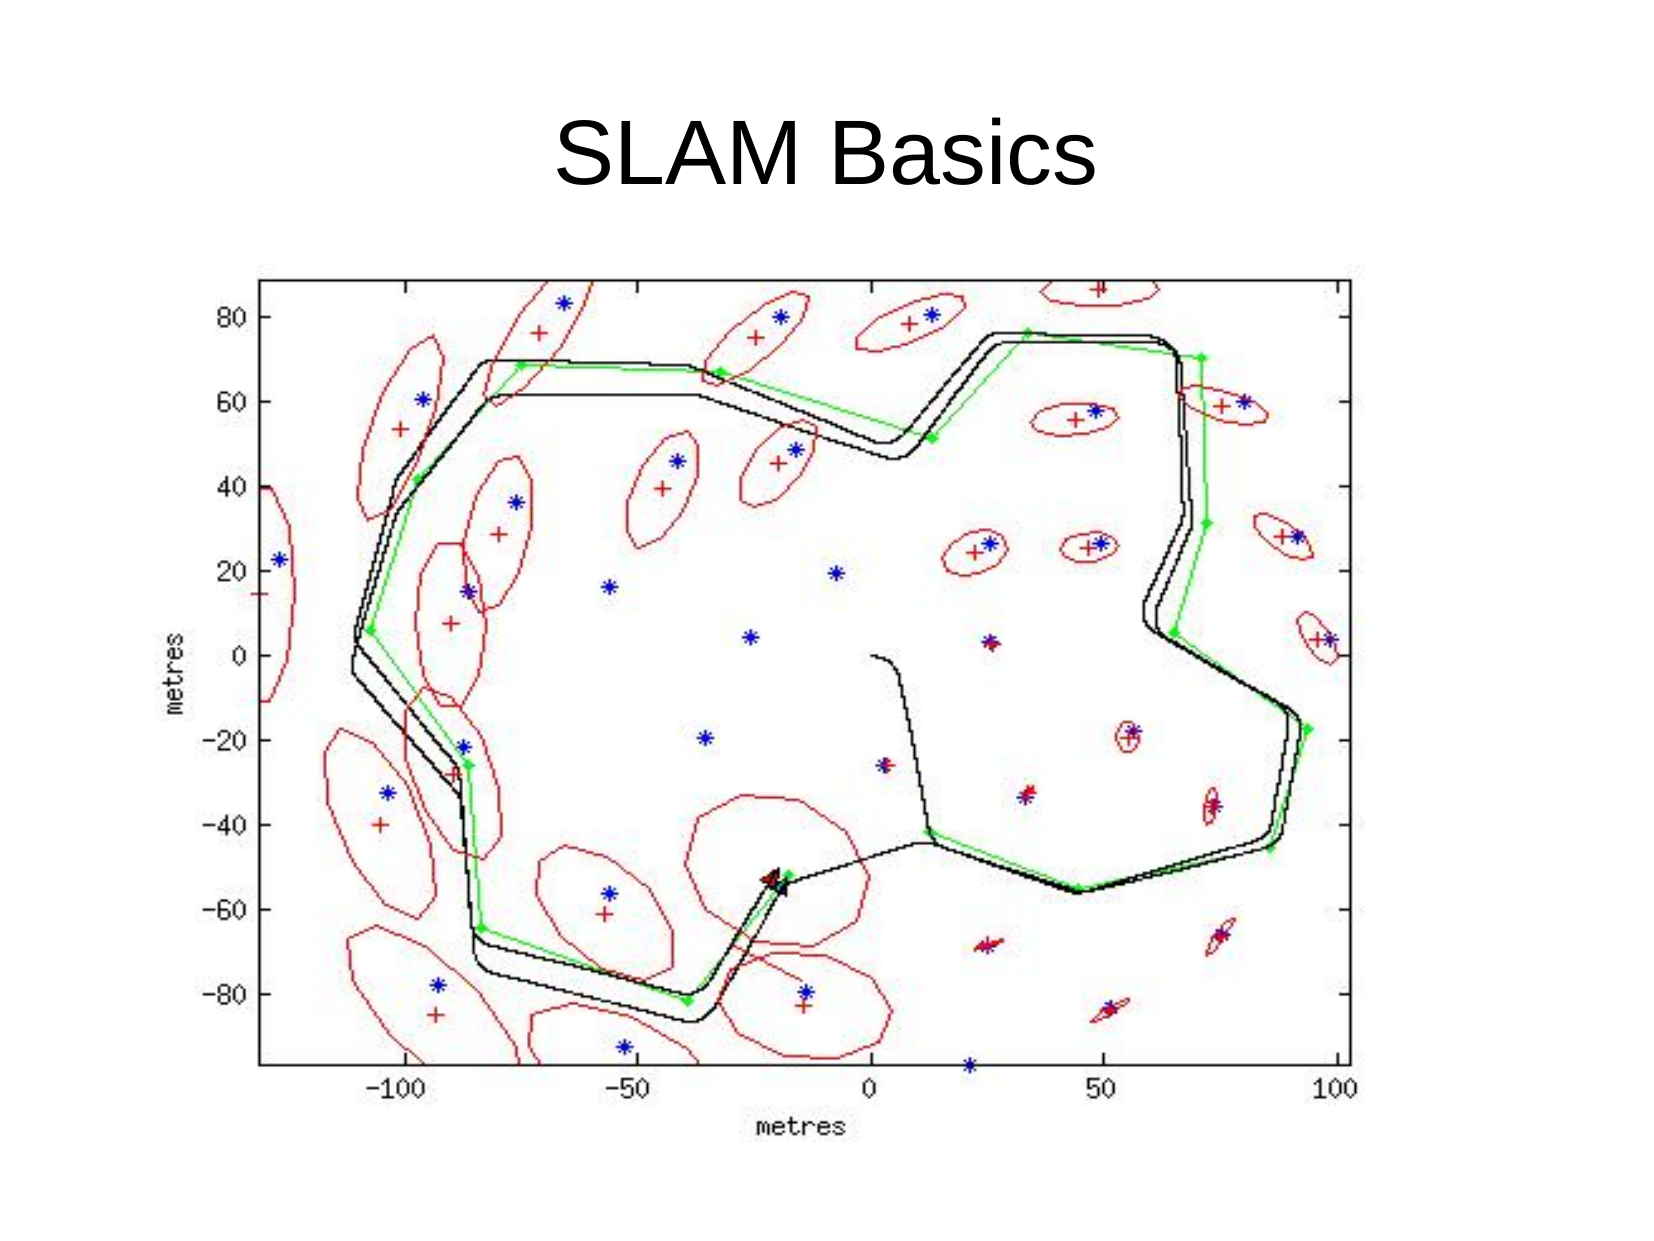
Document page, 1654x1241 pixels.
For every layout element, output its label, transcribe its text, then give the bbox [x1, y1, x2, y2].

title SLAM Basics [82, 49, 1571, 257]
picture [75, 209, 1486, 1171]
